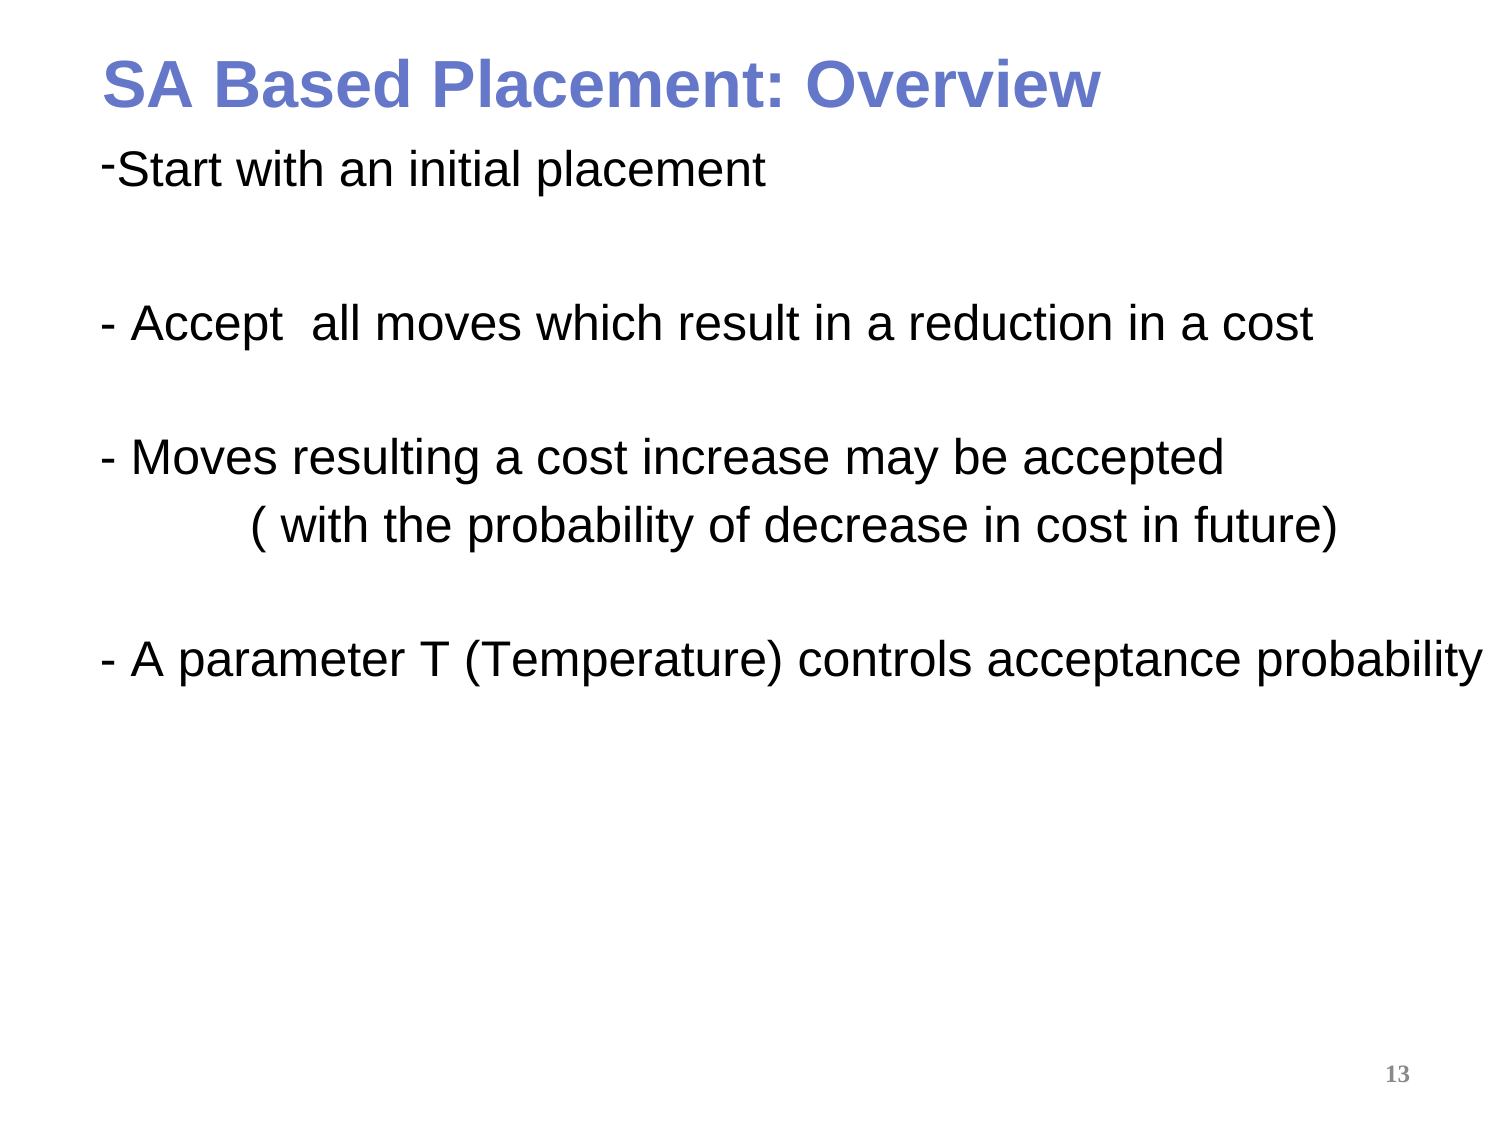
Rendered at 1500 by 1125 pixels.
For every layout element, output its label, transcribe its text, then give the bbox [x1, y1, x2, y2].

text_box <number> [1074, 1042, 1426, 1103]
text_box Start with an initial placement - Accept all moves which result in a reduction in a cost - Moves resulting a cost increase may be accepted ( with the probability of decrease in cost in future) - A parameter T (Temperature) controls acceptance probability [85, 149, 1500, 728]
text_box SA Based Placement: Overview [87, 37, 1426, 126]
